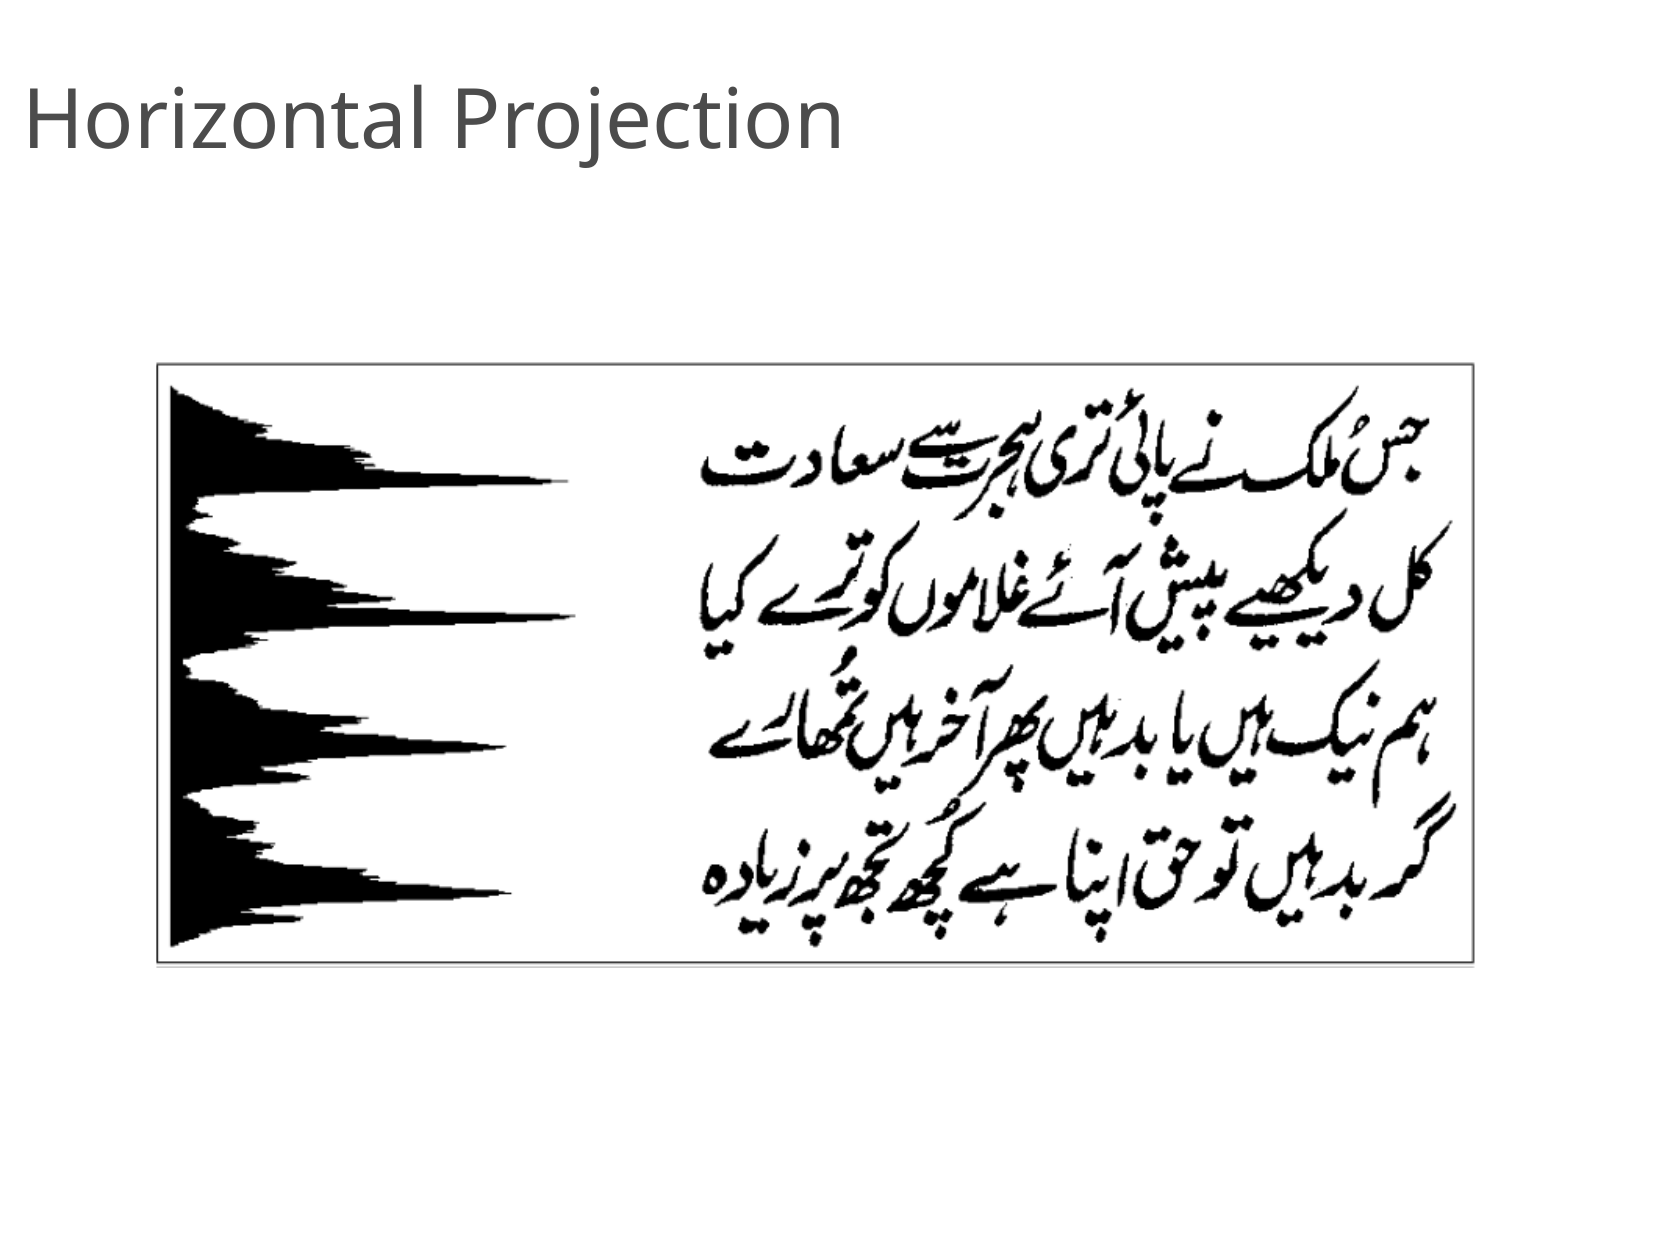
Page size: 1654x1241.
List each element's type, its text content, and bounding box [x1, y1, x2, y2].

picture [152, 358, 1481, 968]
title Horizontal Projection [22, 26, 1654, 205]
